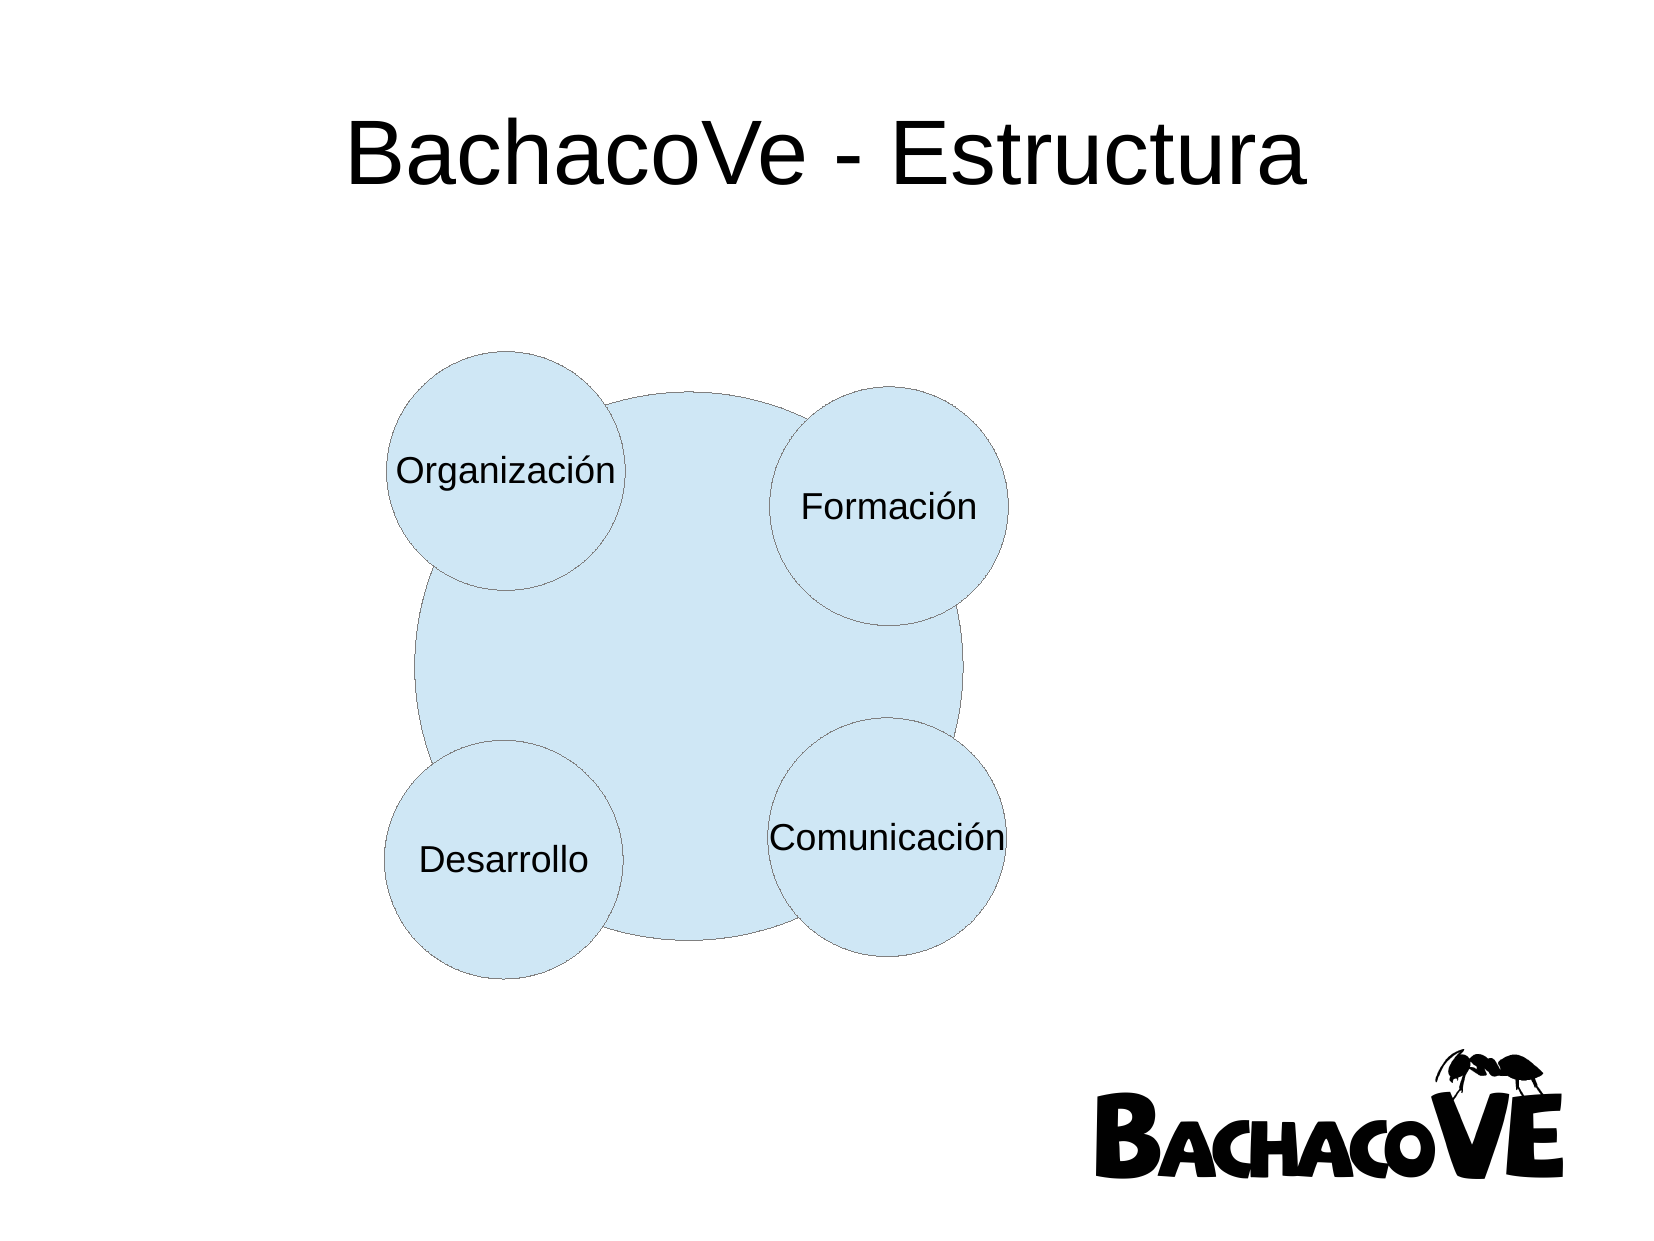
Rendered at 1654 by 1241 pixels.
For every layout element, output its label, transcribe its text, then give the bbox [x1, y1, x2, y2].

text_box Formación [769, 386, 1009, 626]
text_box Comunicación [767, 717, 1007, 957]
title BachacoVe - Estructura [82, 49, 1571, 257]
text_box Organización [386, 351, 626, 591]
picture [1096, 1049, 1563, 1179]
text_box Desarrollo [384, 740, 624, 980]
text_box [414, 391, 964, 941]
